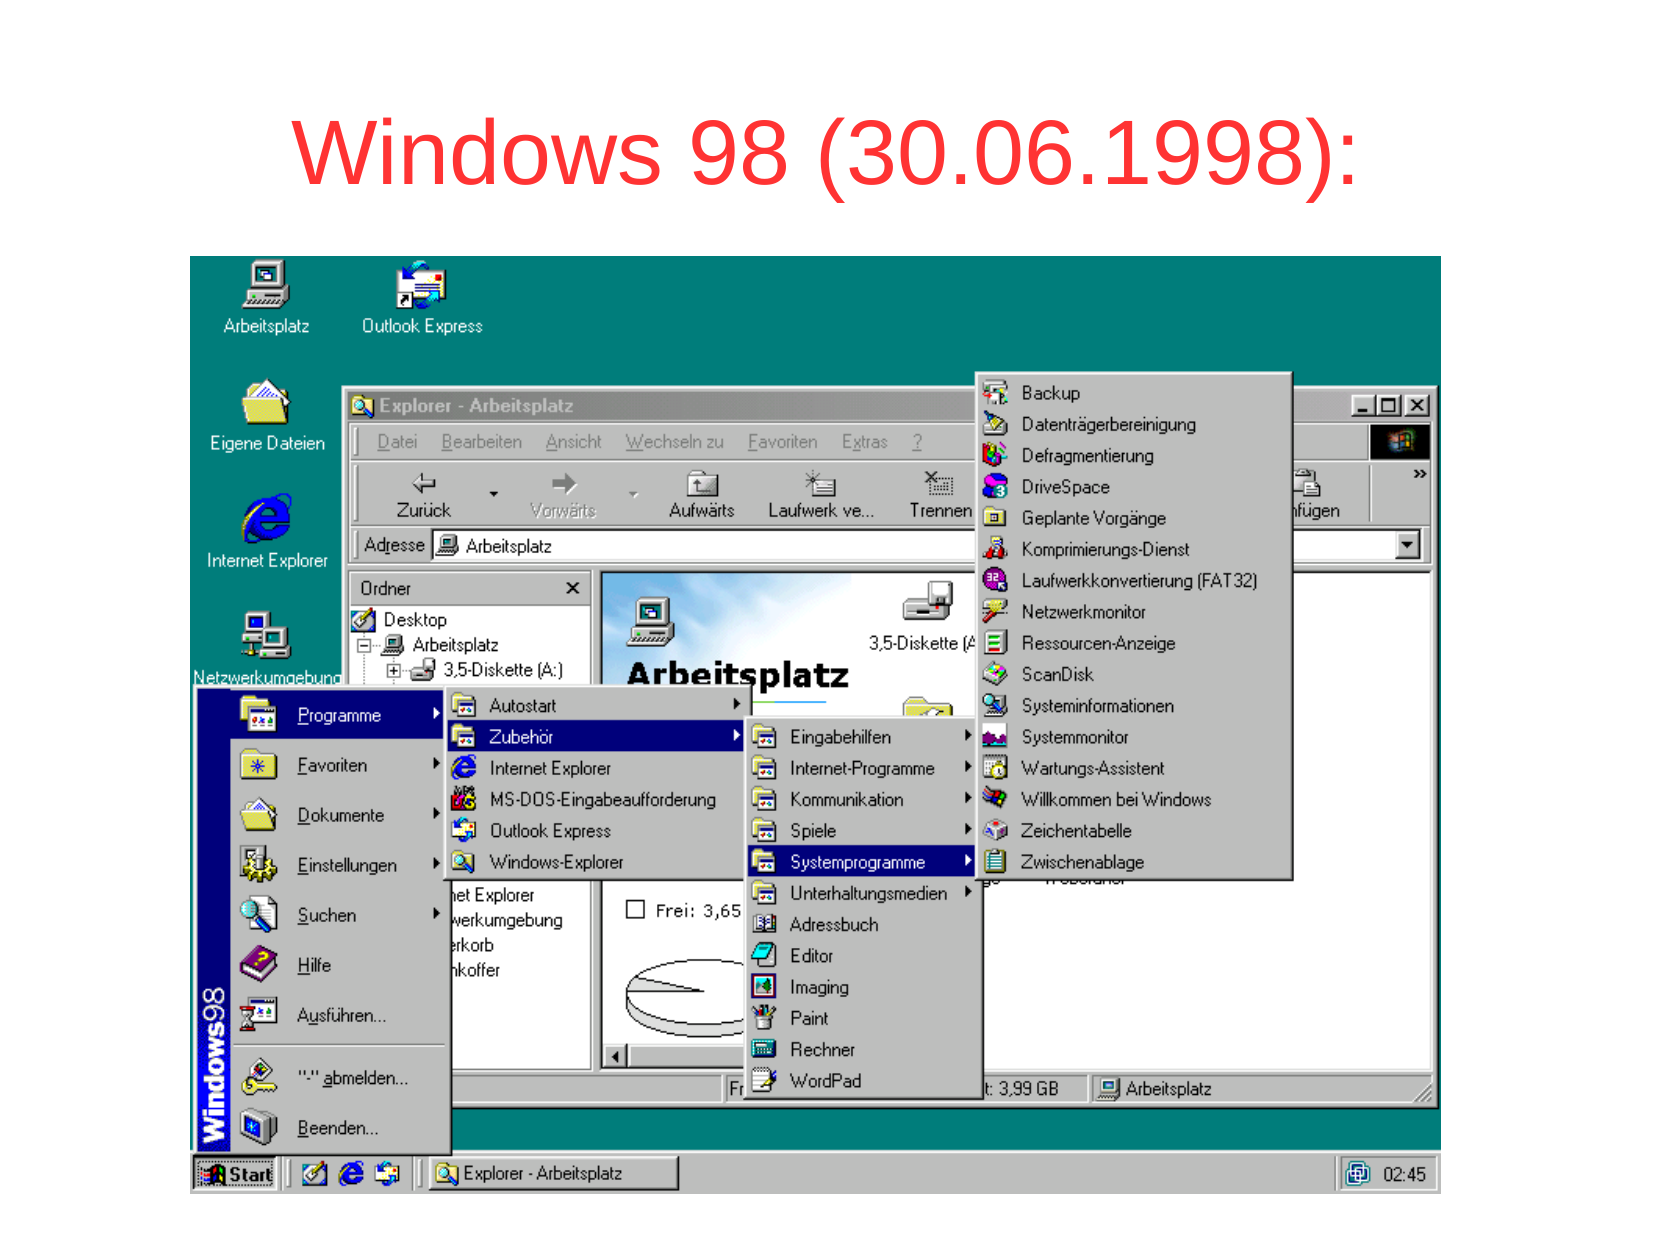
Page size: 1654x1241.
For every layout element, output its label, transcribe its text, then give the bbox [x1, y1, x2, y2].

picture [190, 256, 1441, 1195]
title Windows 98 (30.06.1998): [82, 49, 1571, 257]
